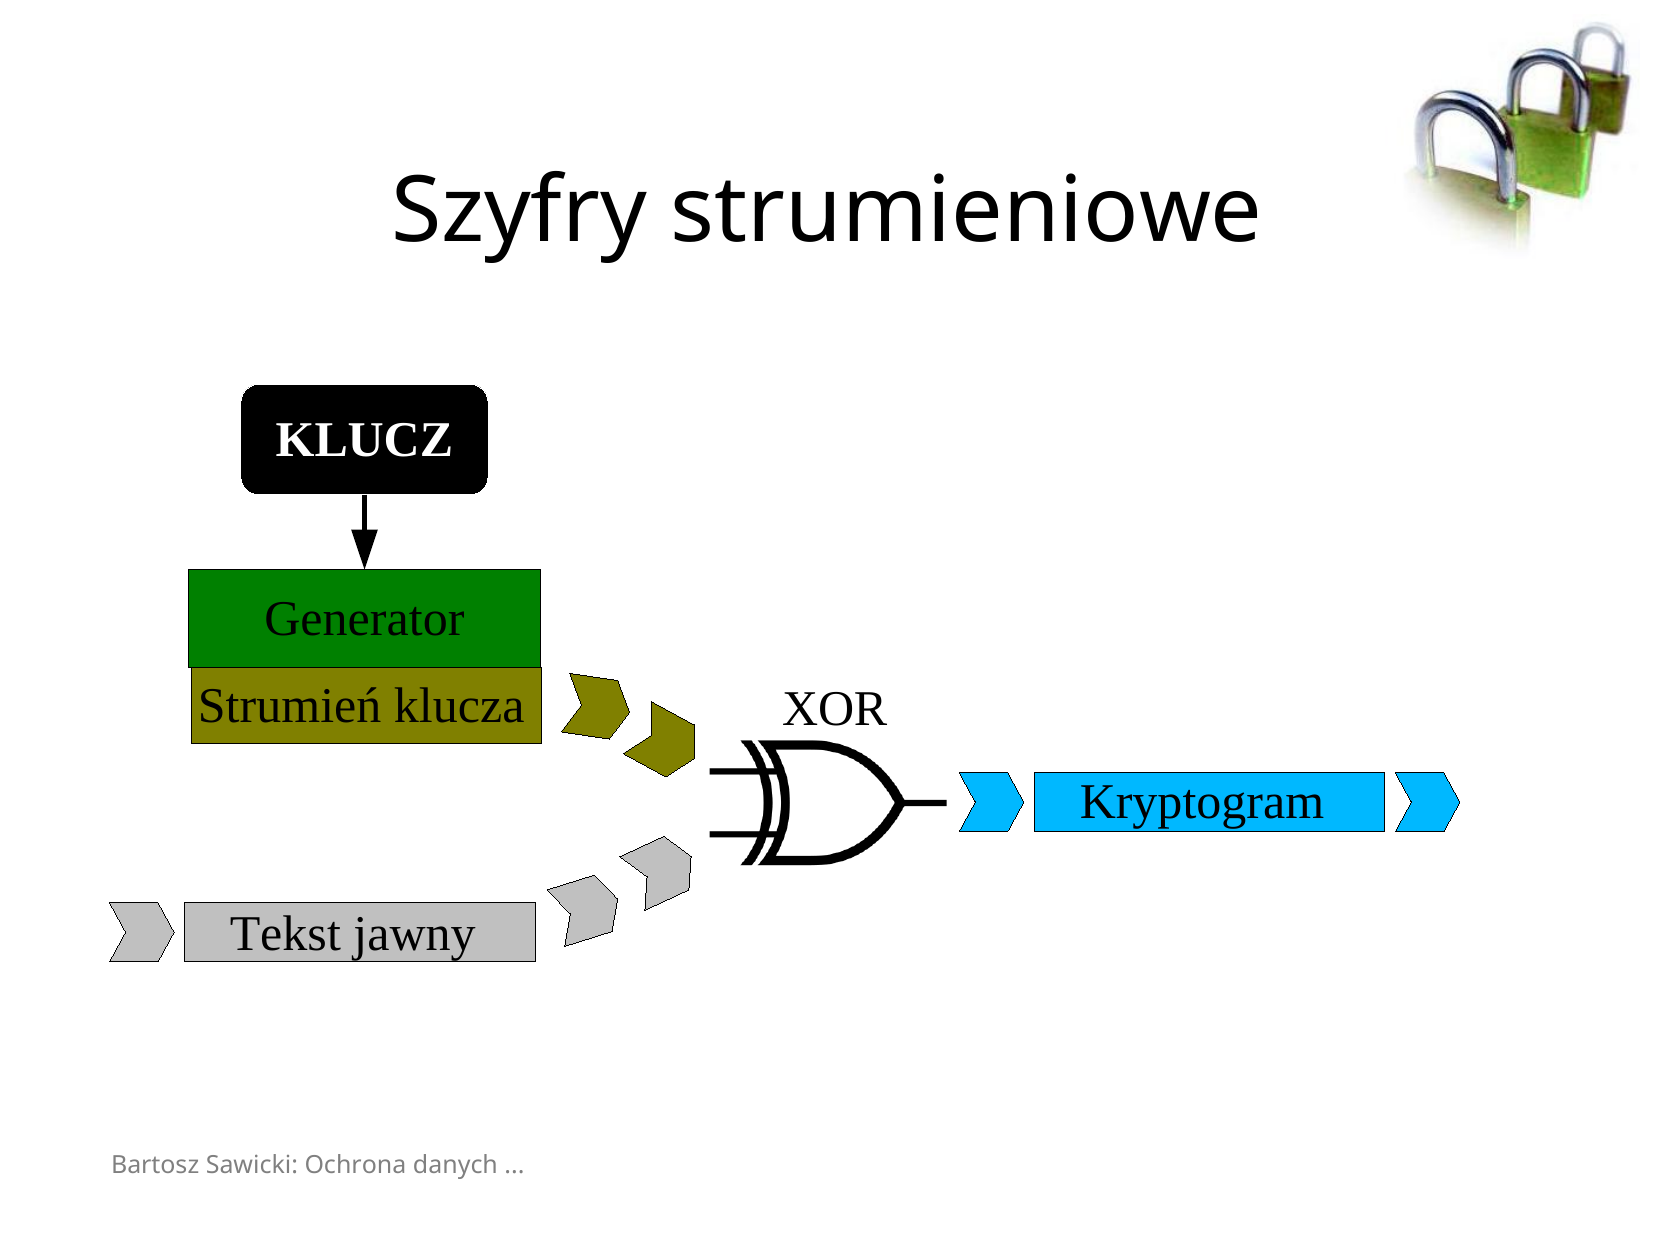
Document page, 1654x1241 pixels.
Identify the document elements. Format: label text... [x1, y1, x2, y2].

text_box Kryptogram [1079, 773, 1325, 830]
text_box [109, 902, 175, 962]
picture [709, 728, 947, 883]
text_box [561, 673, 630, 740]
text_box XOR [782, 680, 888, 737]
text_box Tekst jawny [229, 906, 476, 962]
text_box [619, 836, 692, 911]
text_box KLUCZ [240, 384, 489, 495]
text_box [191, 667, 542, 744]
title Szyfry strumieniowe [121, 102, 1534, 310]
text_box [184, 902, 536, 962]
text_box [1034, 772, 1385, 832]
text_box [623, 701, 695, 777]
text_box [547, 875, 618, 947]
text_box [959, 772, 1024, 832]
picture [1385, 14, 1640, 266]
text_box [1395, 772, 1460, 832]
text_box Generator [188, 569, 541, 668]
text_box Strumień klucza [197, 678, 525, 734]
